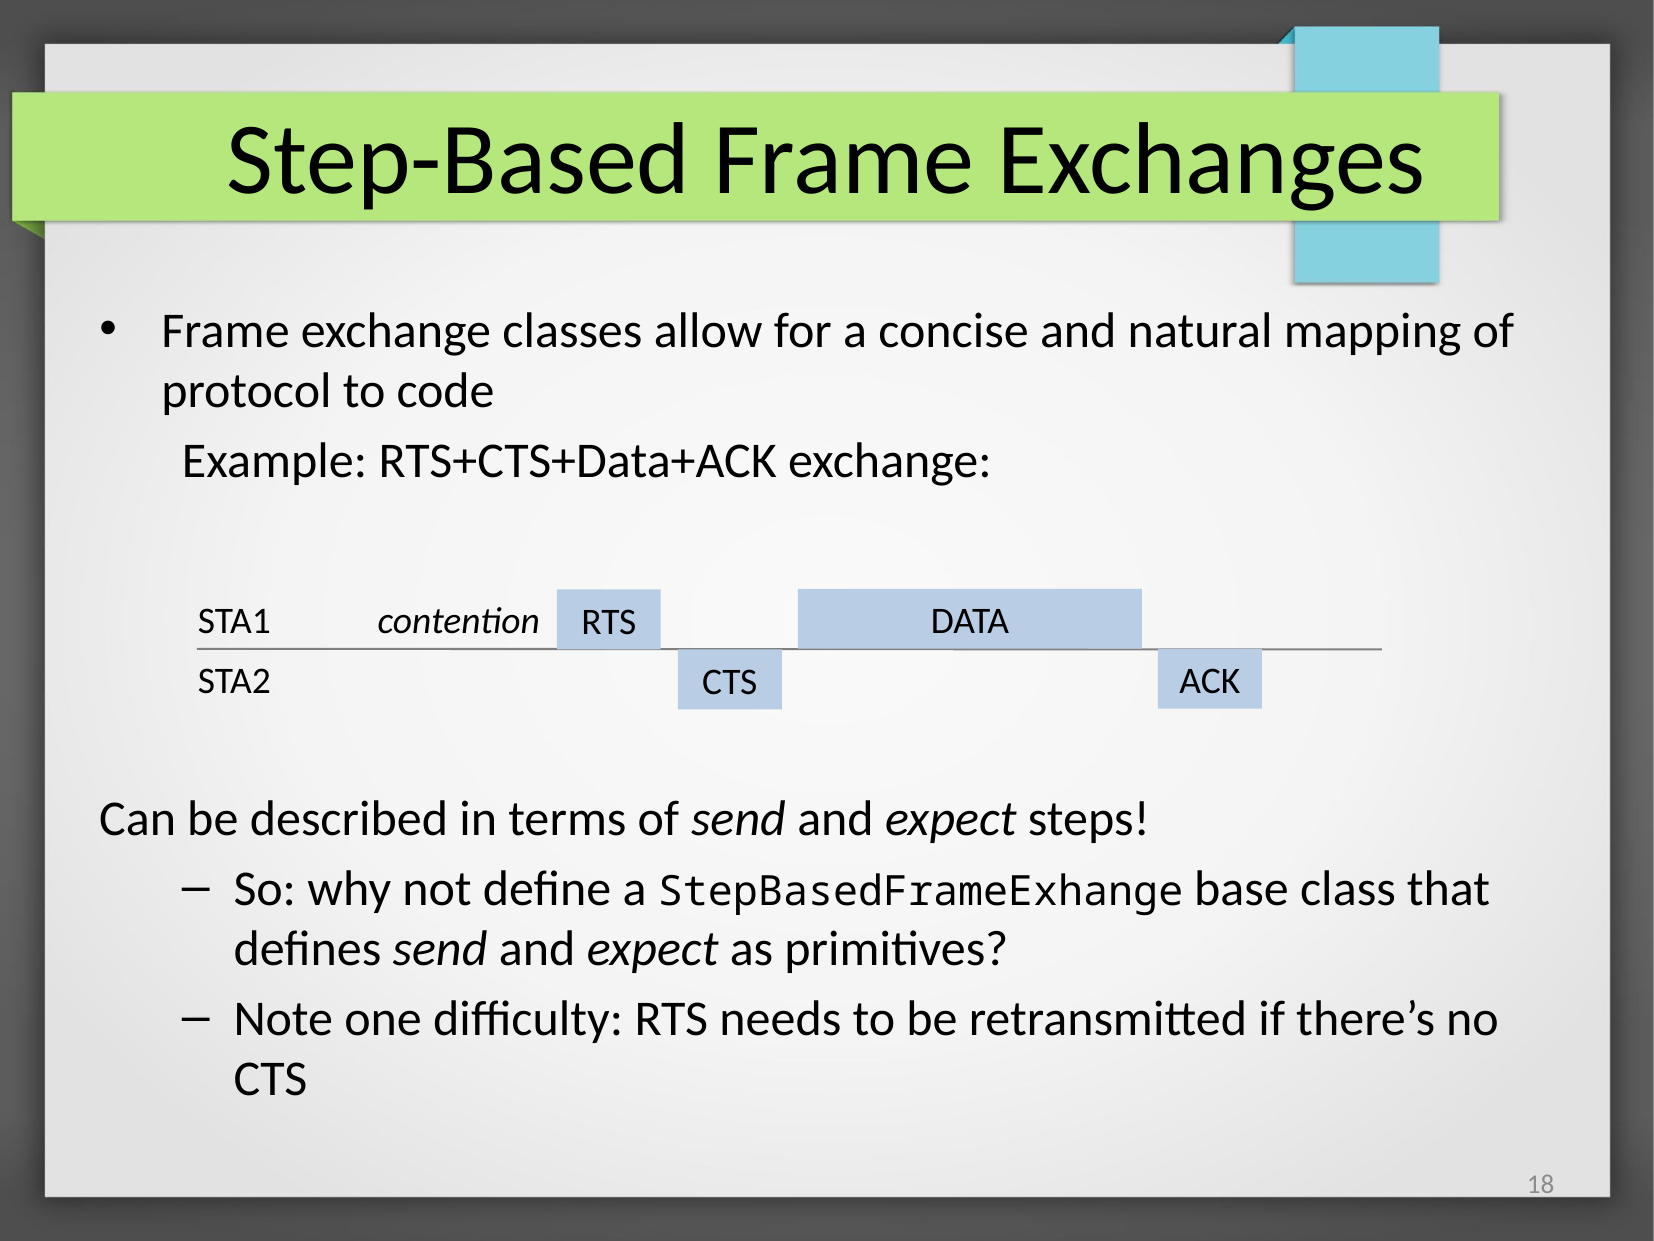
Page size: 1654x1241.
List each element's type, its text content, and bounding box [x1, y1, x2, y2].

picture [0, 0, 1654, 1241]
text_box contention [362, 588, 555, 649]
title Step-Based Frame Exchanges [82, 49, 1571, 257]
text_box ACK [1157, 648, 1262, 709]
text_box STA2 [183, 648, 286, 709]
slide_number <number> [1185, 1149, 1571, 1216]
text_box STA1 [183, 588, 286, 648]
list Frame exchange classes allow for a concise and natural mapping of protocol to code Example: RTS+CTS+Data+ACK exchange: Can be described in terms of send and expect steps! So: why not define a StepBasedFrameExhange base class that defines send and expect as primitives? Note one difficulty: RTS needs to be retransmitted if there’s no CTS [82, 289, 1571, 576]
text_box DATA [797, 588, 1142, 649]
text_box CTS [677, 649, 782, 710]
text_box RTS [556, 589, 661, 650]
